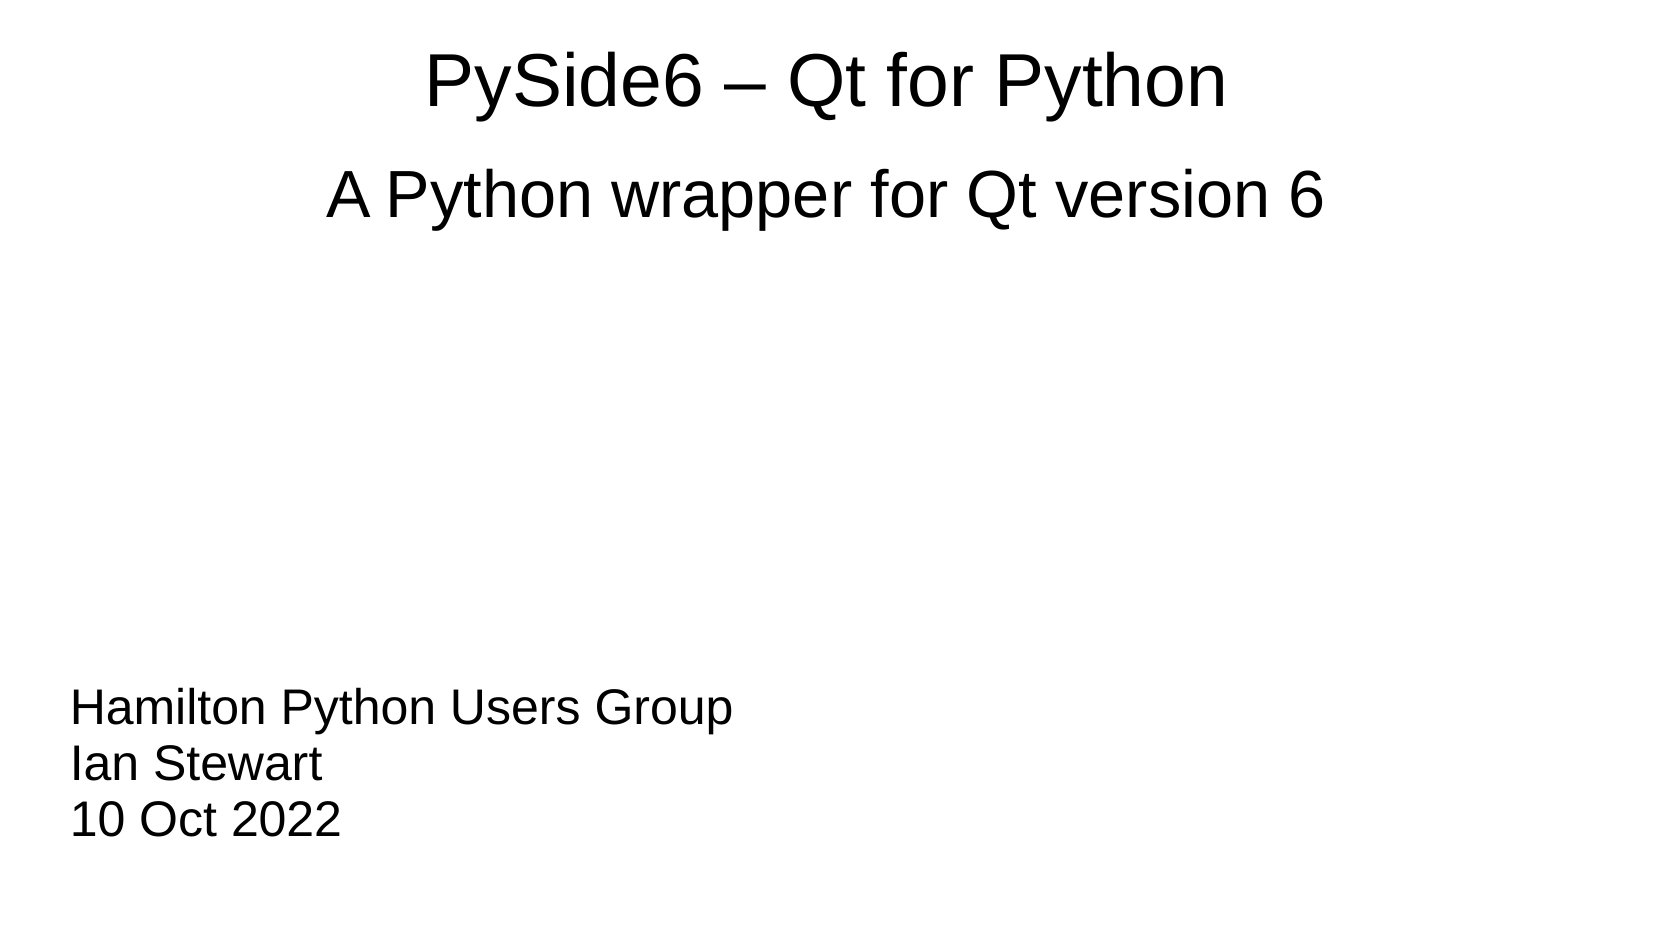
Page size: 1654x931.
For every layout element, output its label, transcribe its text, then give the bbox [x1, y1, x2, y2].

subtitle A Python wrapper for Qt version 6 [82, 157, 1571, 257]
title PySide6 – Qt for Python [82, 37, 1571, 125]
text_box Hamilton Python Users Group Ian Stewart 10 Oct 2022 [69, 679, 1558, 894]
